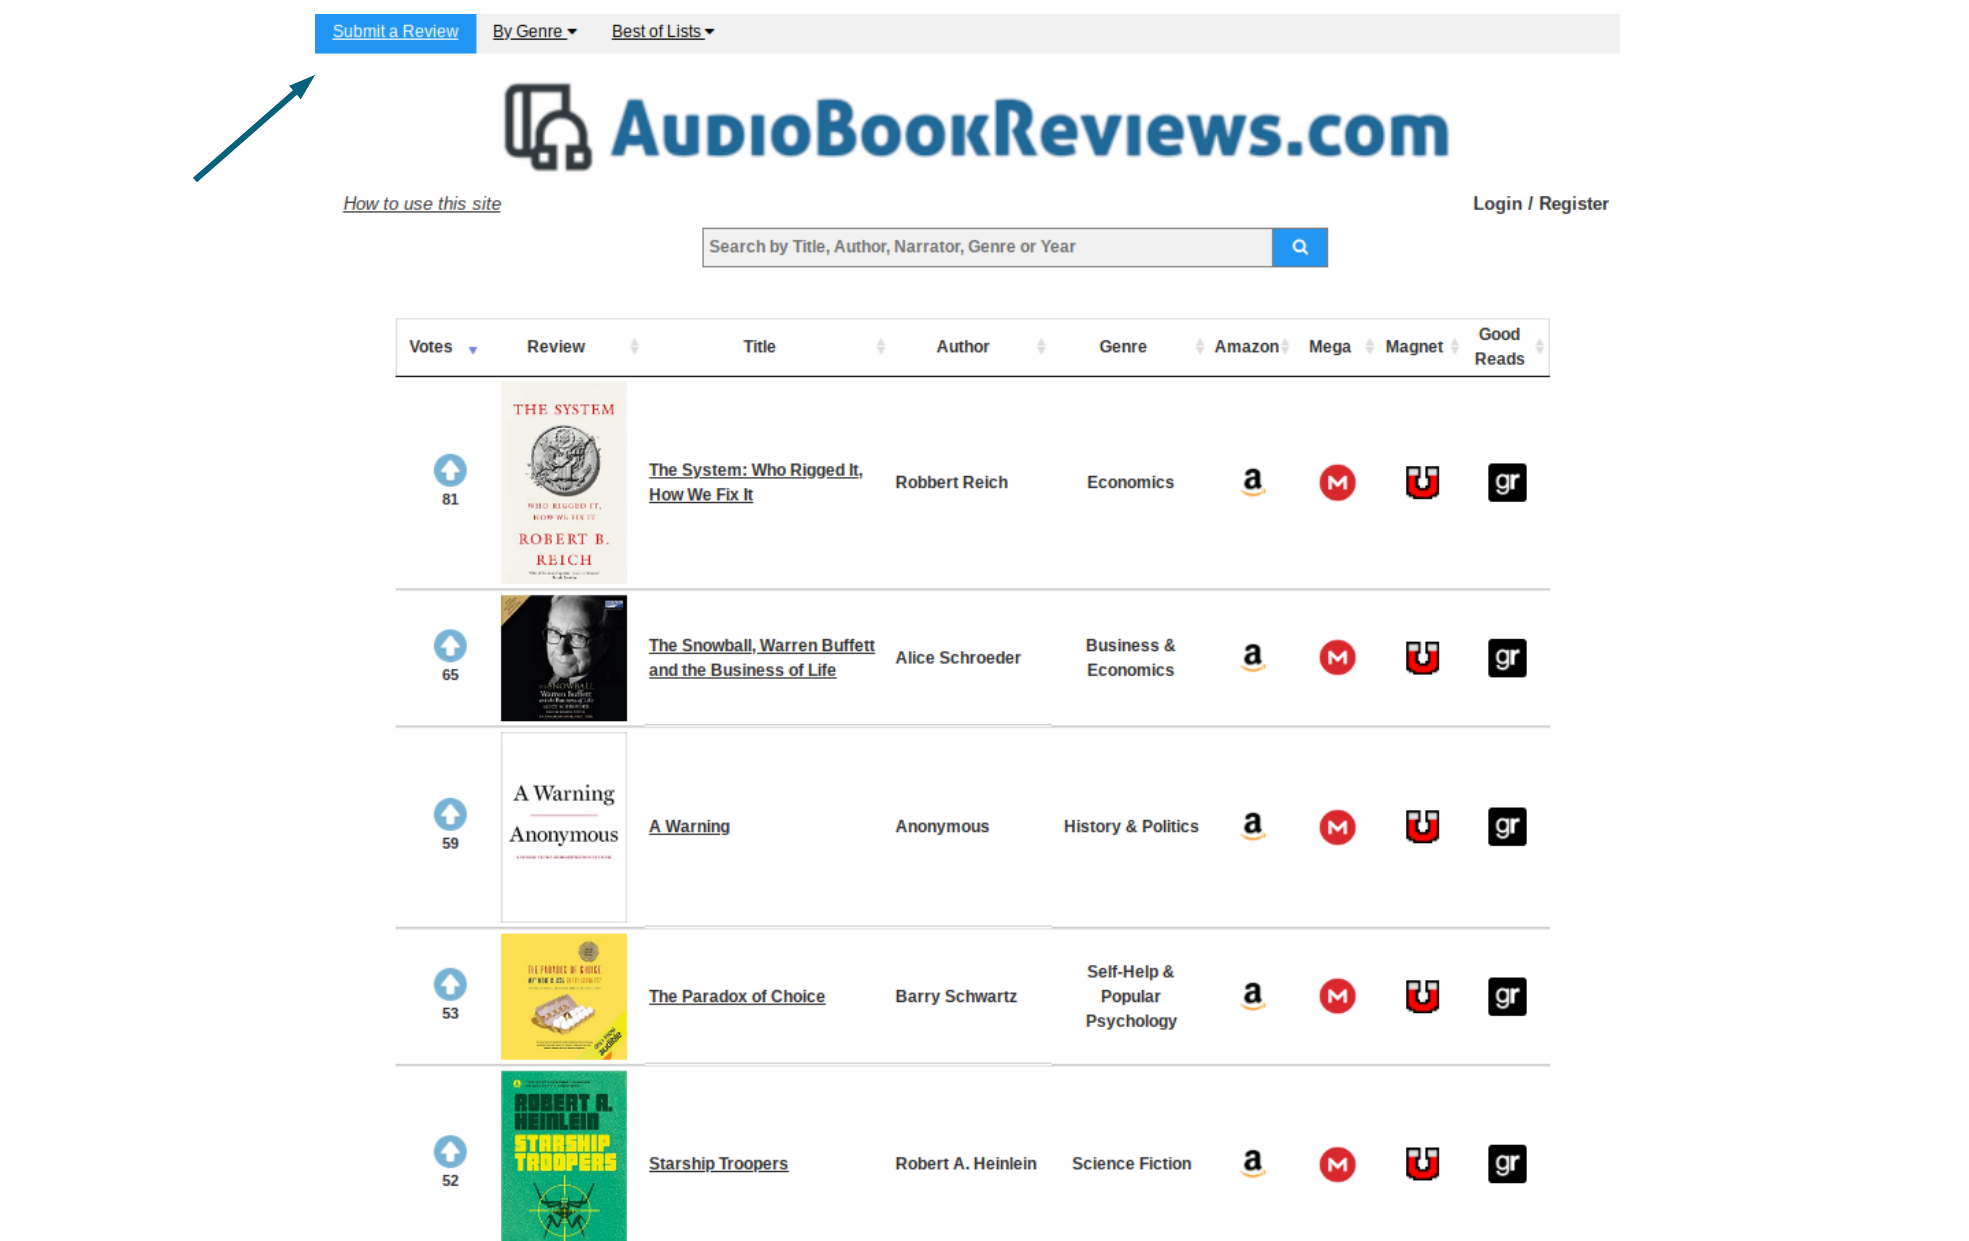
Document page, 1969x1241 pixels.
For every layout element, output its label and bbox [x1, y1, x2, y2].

picture [315, 14, 1620, 1241]
